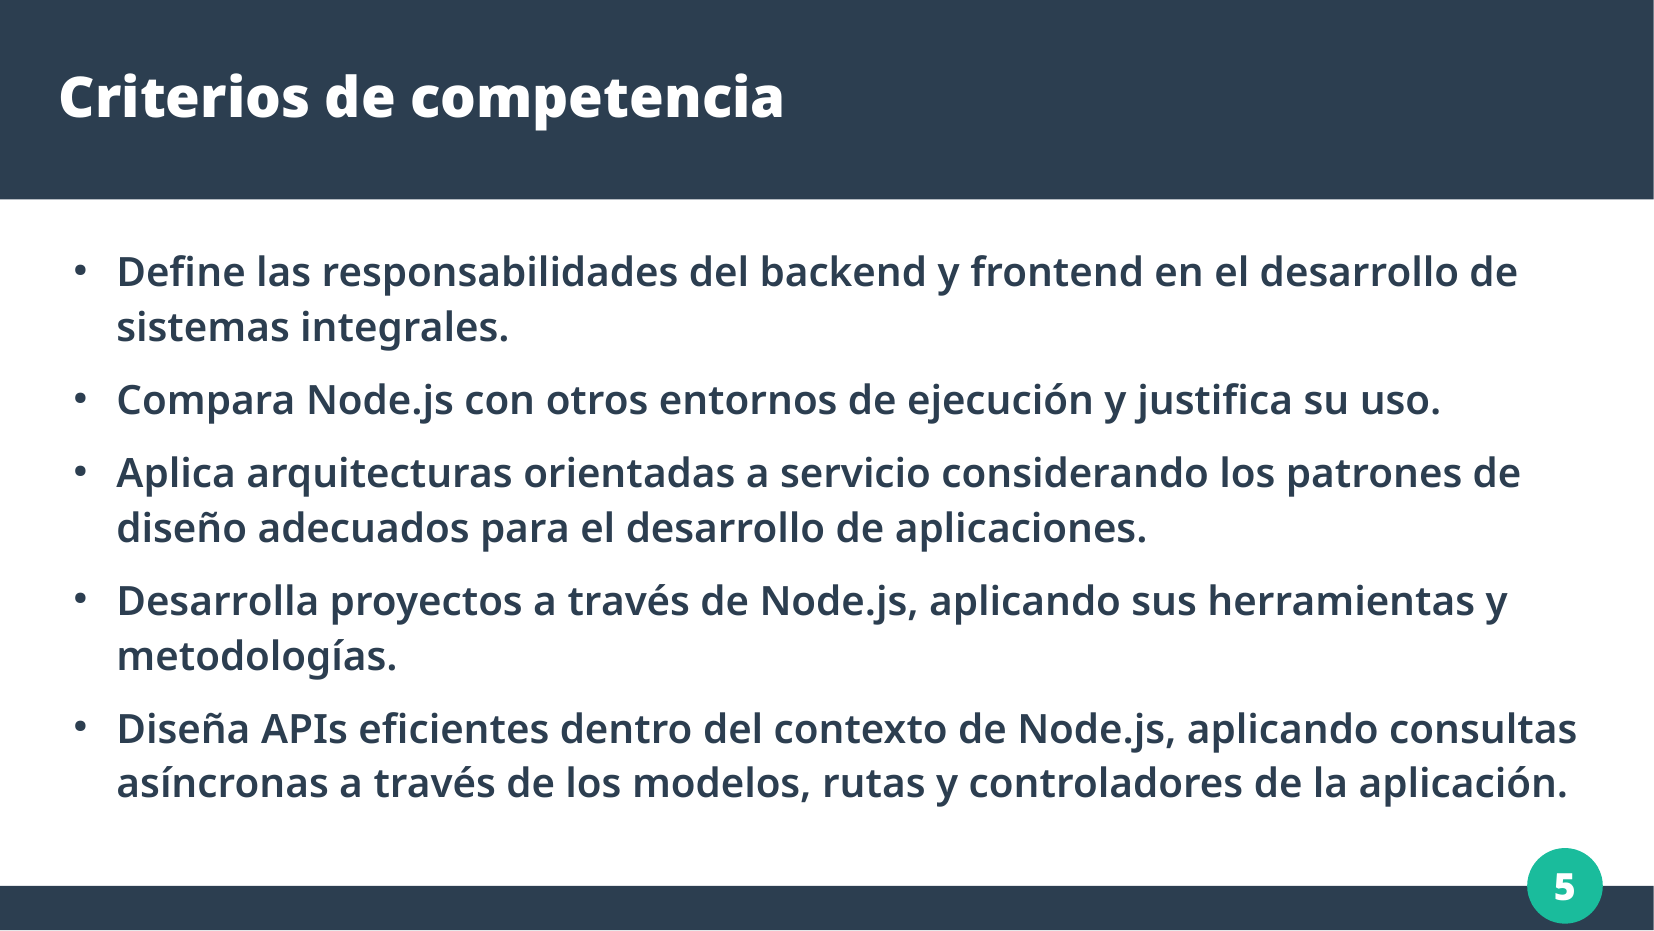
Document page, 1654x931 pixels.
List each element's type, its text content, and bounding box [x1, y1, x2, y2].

list Define las responsabilidades del backend y frontend en el desarrollo de sistemas integrales. Compara Node.js con otros entornos de ejecución y justifica su uso. Aplica arquitecturas orientadas a servicio considerando los patrones de diseño adecuados para el desarrollo de aplicaciones. Desarrolla proyectos a través de Node.js, aplicando sus herramientas y metodologías. Diseña APIs eficientes dentro del contexto de Node.js, aplicando consultas asíncronas a través de los modelos, rutas y controladores de la aplicación. [59, 243, 1595, 864]
title Criterios de competencia [59, 37, 1595, 156]
